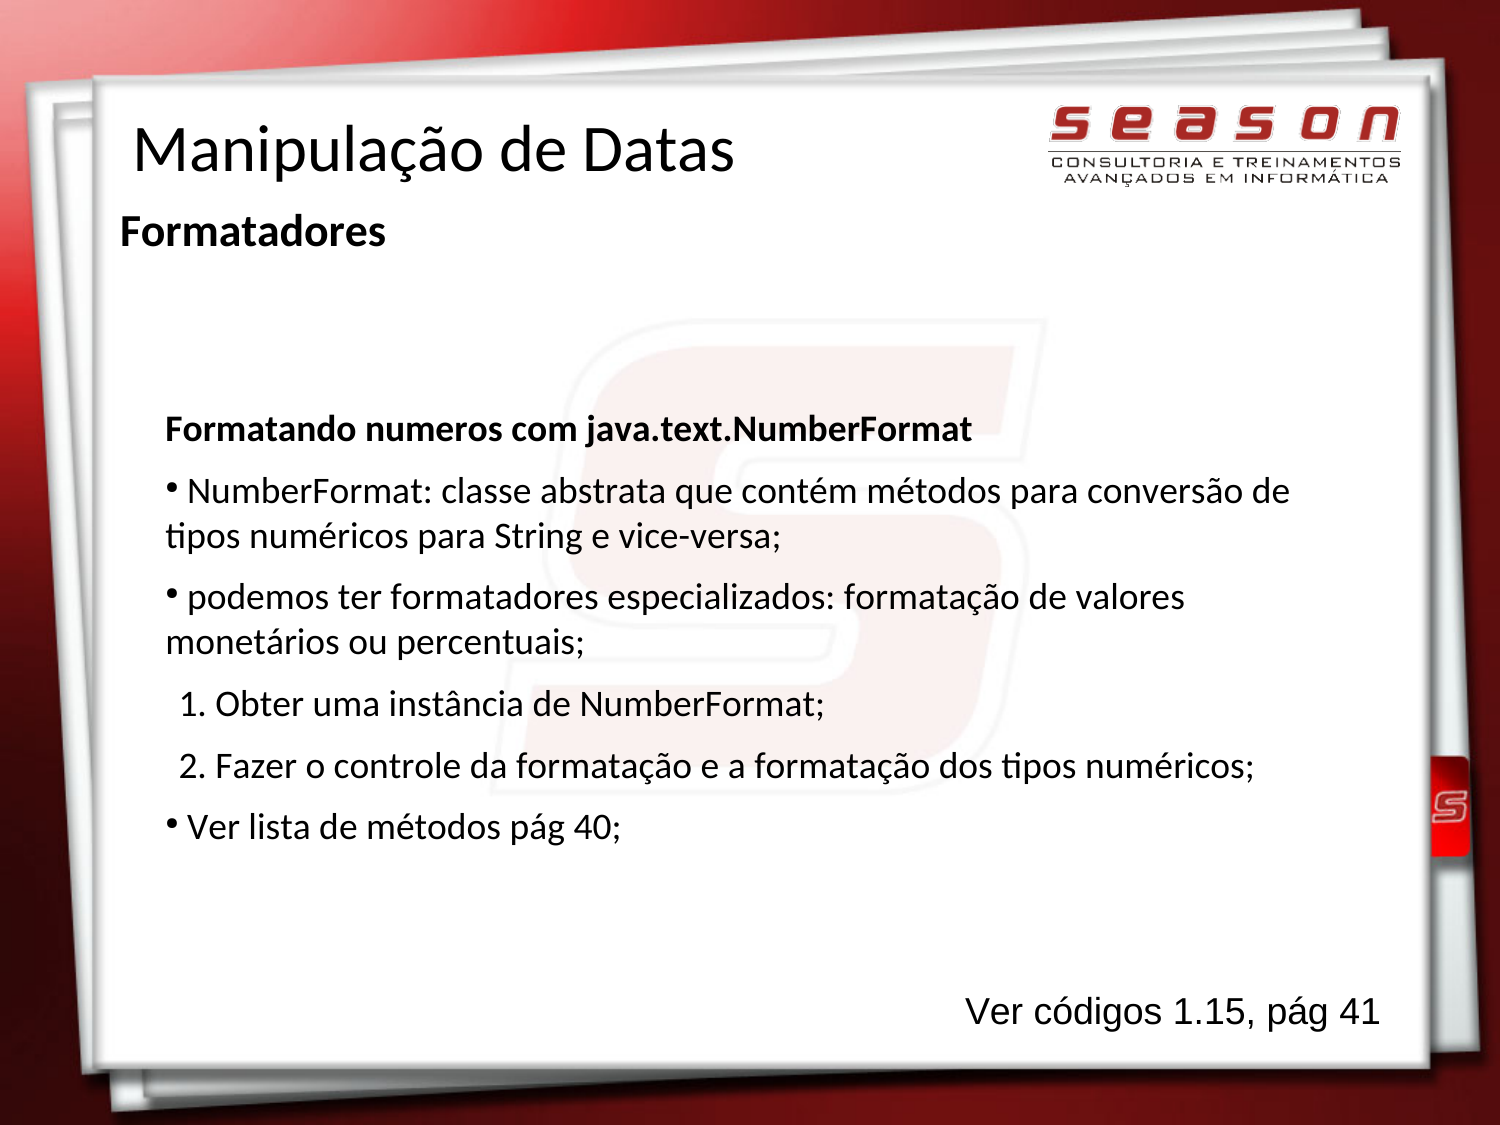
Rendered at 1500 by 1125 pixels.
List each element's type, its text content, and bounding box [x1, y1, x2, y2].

text_box Formatadores [119, 200, 1240, 256]
picture [0, 0, 1500, 1125]
text_box Ver códigos 1.15, pág 41 [708, 979, 1396, 1040]
title Manipulação de Datas [118, 33, 1394, 257]
text_box Formatando numeros com java.text.NumberFormat NumberFormat: classe abstrata que contém métodos para conversão de tipos numéricos para String e vice-versa; podemos ter formatadores especializados: formatação de valores monetários ou percentuais; 1. Obter uma instância de NumberFormat; 2. Fazer o controle da formatação e a formatação dos tipos numéricos; Ver lista de métodos pág 40; [165, 357, 1359, 894]
